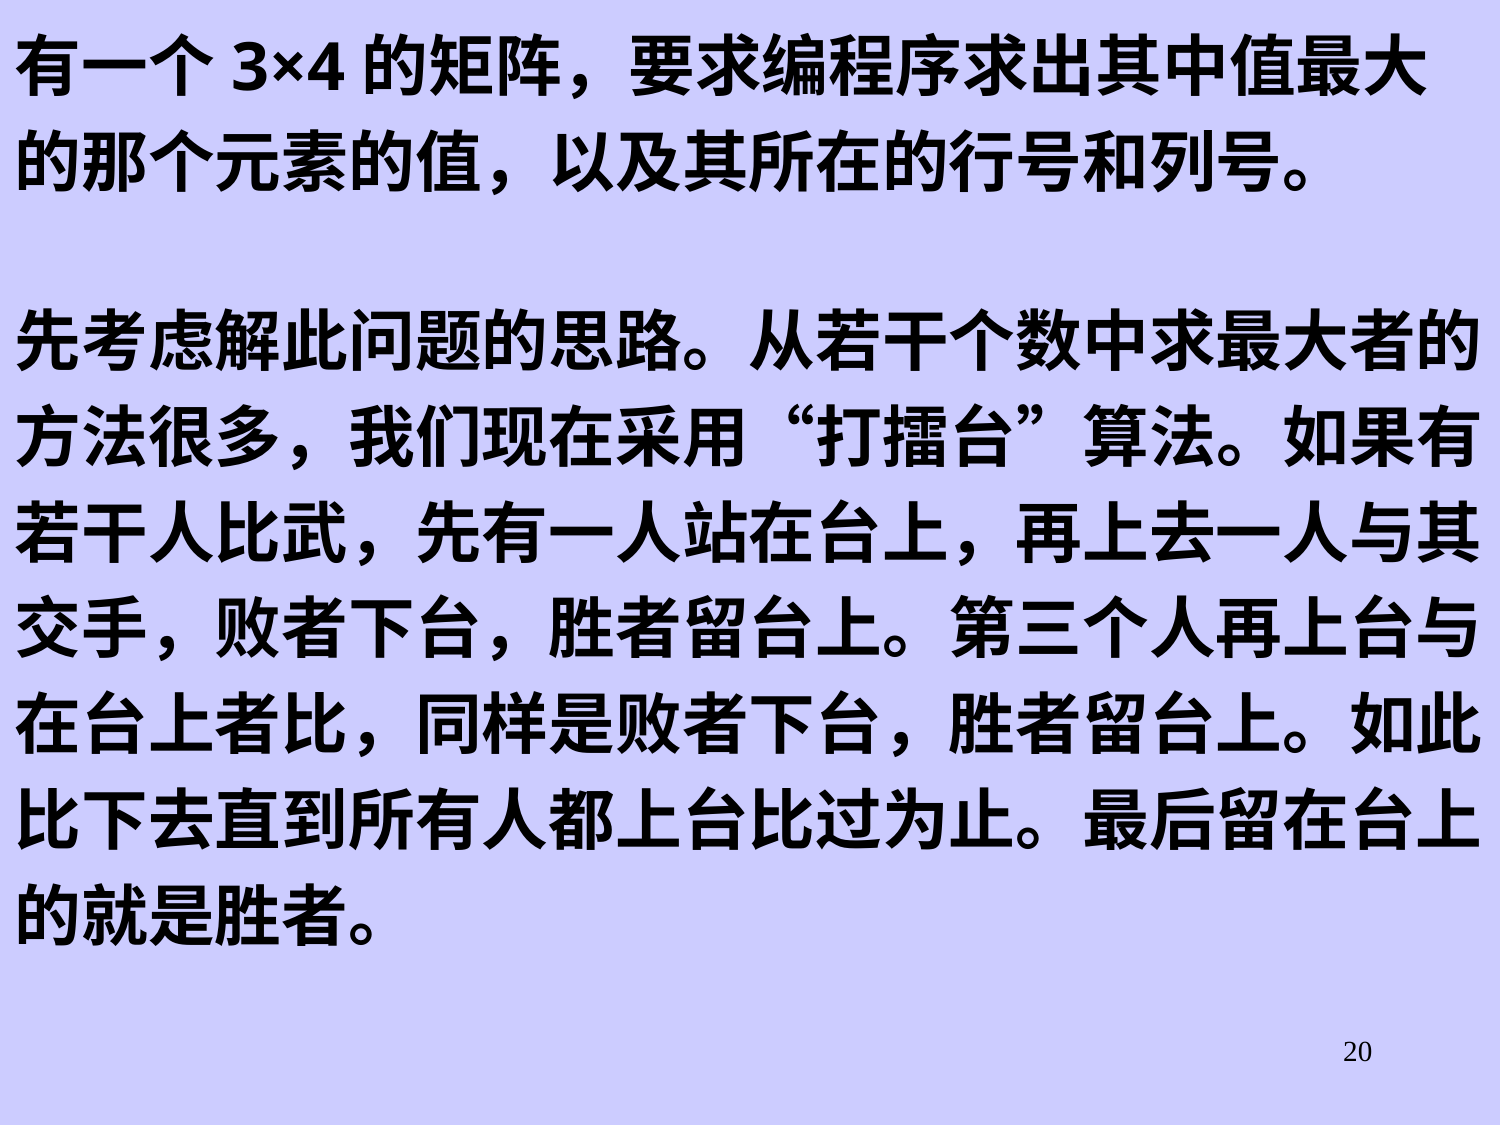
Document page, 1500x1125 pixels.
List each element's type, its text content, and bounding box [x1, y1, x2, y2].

text_box 先考虑解此问题的思路。从若干个数中求最大者的方法很多，我们现在采用“打擂台”算法。如果有若干人比武，先有一人站在台上，再上去一人与其交手，败者下台，胜者留台上。第三个人再上台与在台上者比，同样是败者下台，胜者留台上。如此比下去直到所有人都上台比过为止。最后留在台上的就是胜者。 [0, 274, 1500, 962]
text_box <编号> [1074, 1025, 1388, 1101]
text_box 有一个3×4的矩阵，要求编程序求出其中值最大的那个元素的值，以及其所在的行号和列号。 [0, 0, 1500, 208]
